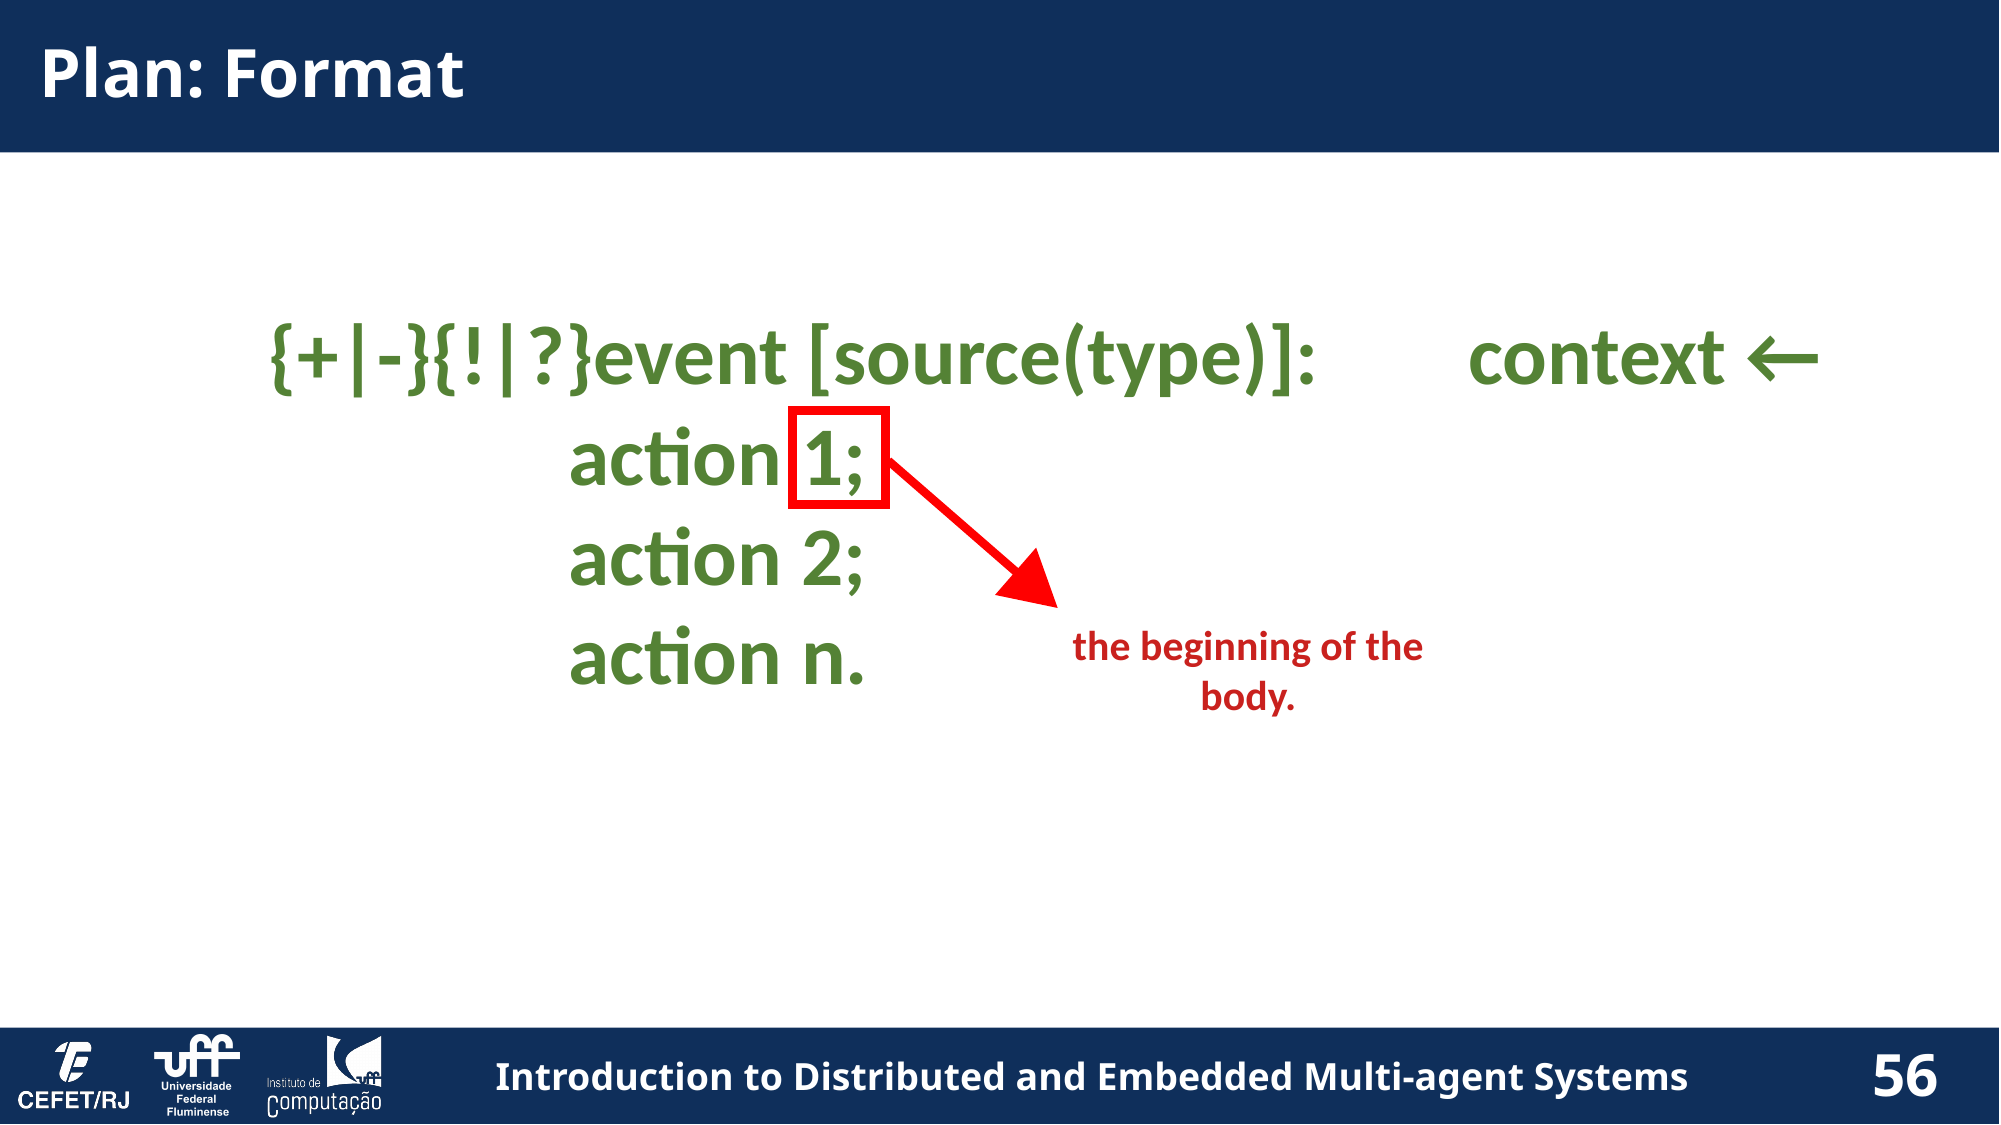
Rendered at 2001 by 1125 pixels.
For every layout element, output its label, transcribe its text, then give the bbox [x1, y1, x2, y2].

text_box [885, 457, 1058, 608]
text_box the beginning of the body. [1045, 611, 1452, 727]
picture [265, 1033, 383, 1118]
text_box Plan: Format [25, 23, 1999, 119]
picture [18, 1021, 129, 1125]
text_box {+|-}{!|?}event [source(type)]: context ← action 1; action 2; action n. [253, 294, 1908, 710]
picture [153, 1033, 241, 1121]
